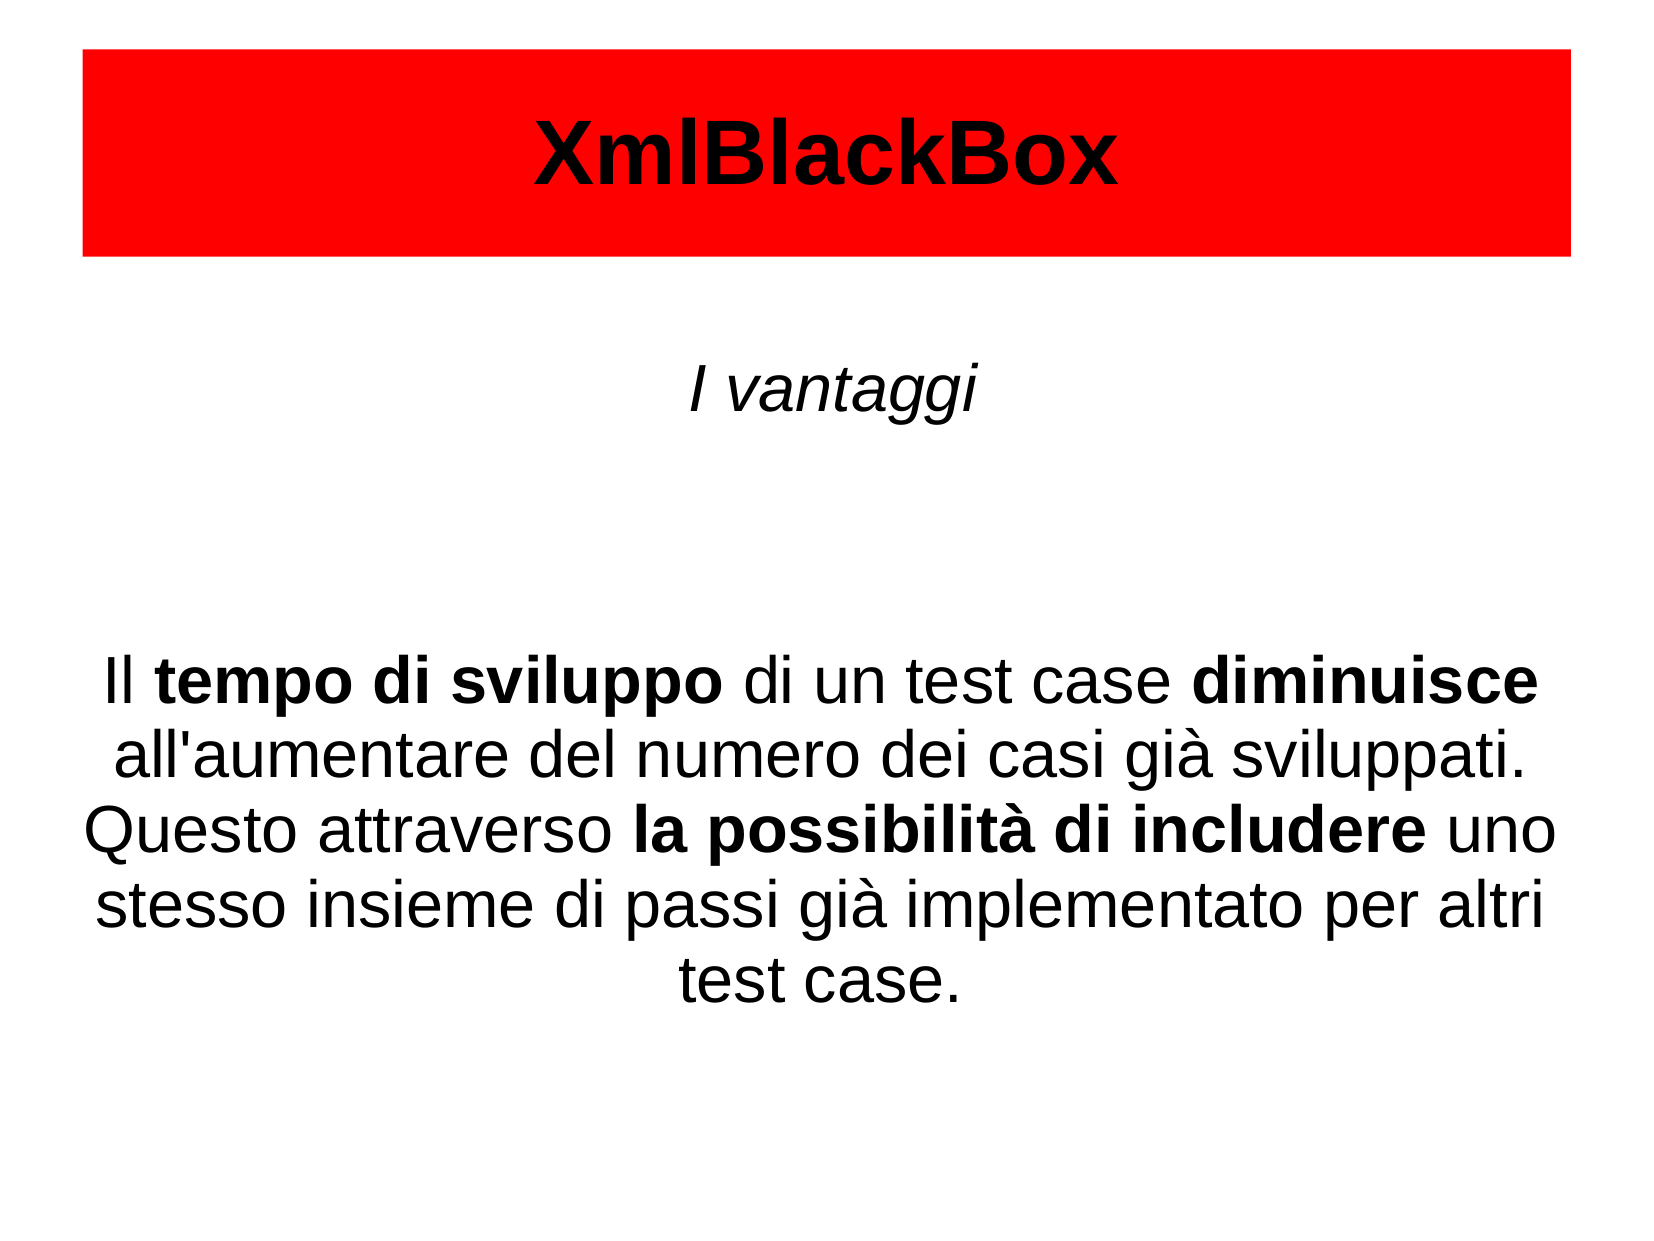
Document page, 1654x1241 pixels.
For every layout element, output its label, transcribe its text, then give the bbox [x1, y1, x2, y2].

text_box I vantaggi [88, 295, 1577, 482]
title XmlBlackBox [82, 49, 1571, 257]
subtitle Il tempo di sviluppo di un test case diminuisce all'aumentare del numero dei casi già sviluppati. Questo attraverso la possibilità di includere uno stesso insieme di passi già implementato per altri test case. [76, 507, 1565, 1152]
